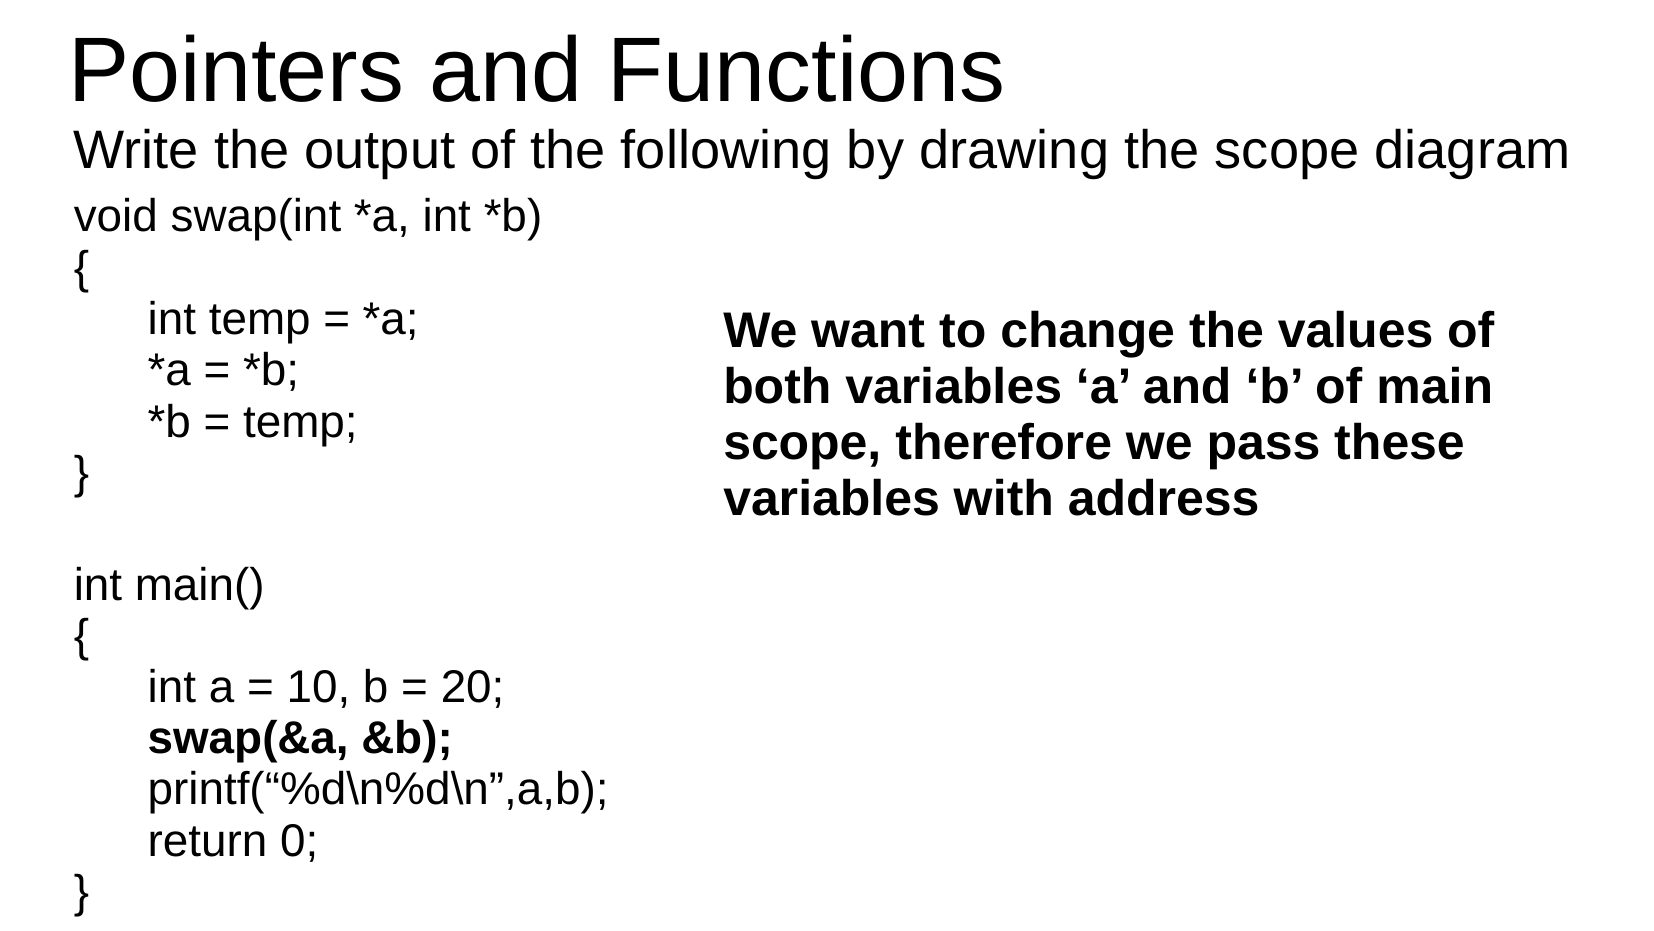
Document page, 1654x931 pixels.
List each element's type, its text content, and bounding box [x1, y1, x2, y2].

text_box Write the output of the following by drawing the scope diagram [59, 112, 1625, 188]
text_box We want to change the values of both variables ‘a’ and ‘b’ of main scope, therefore we pass these variables with address [708, 295, 1536, 534]
title Pointers and Functions [0, 0, 1282, 148]
text_box void swap(int *a, int *b) { int temp = *a; *a = *b; *b = temp; } int main() { int a = 10, b = 20; swap(&a, &b); printf(“%d\n%d\n”,a,b); return 0; } [59, 183, 827, 925]
